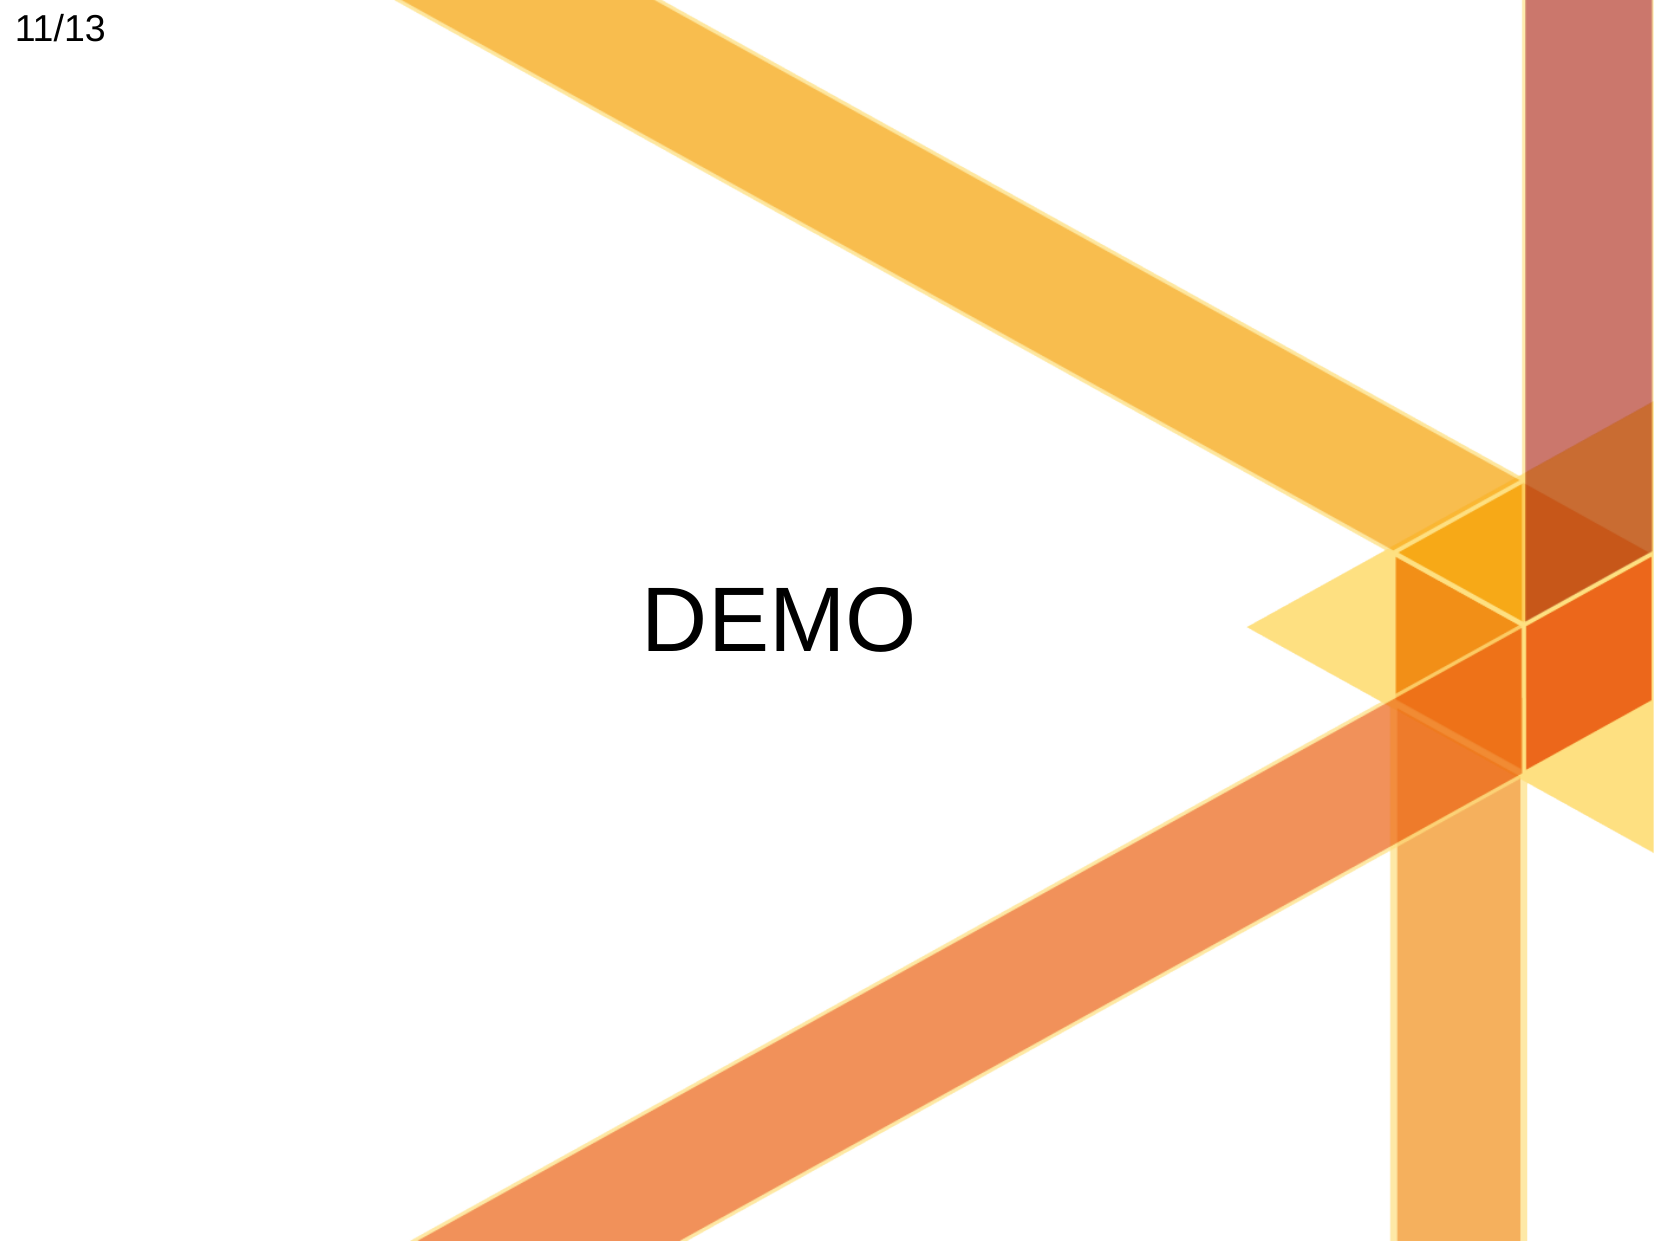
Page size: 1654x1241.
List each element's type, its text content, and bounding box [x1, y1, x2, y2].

text_box 11/13 [0, 0, 142, 99]
title DEMO [35, 516, 1524, 724]
picture [0, 0, 1654, 1241]
